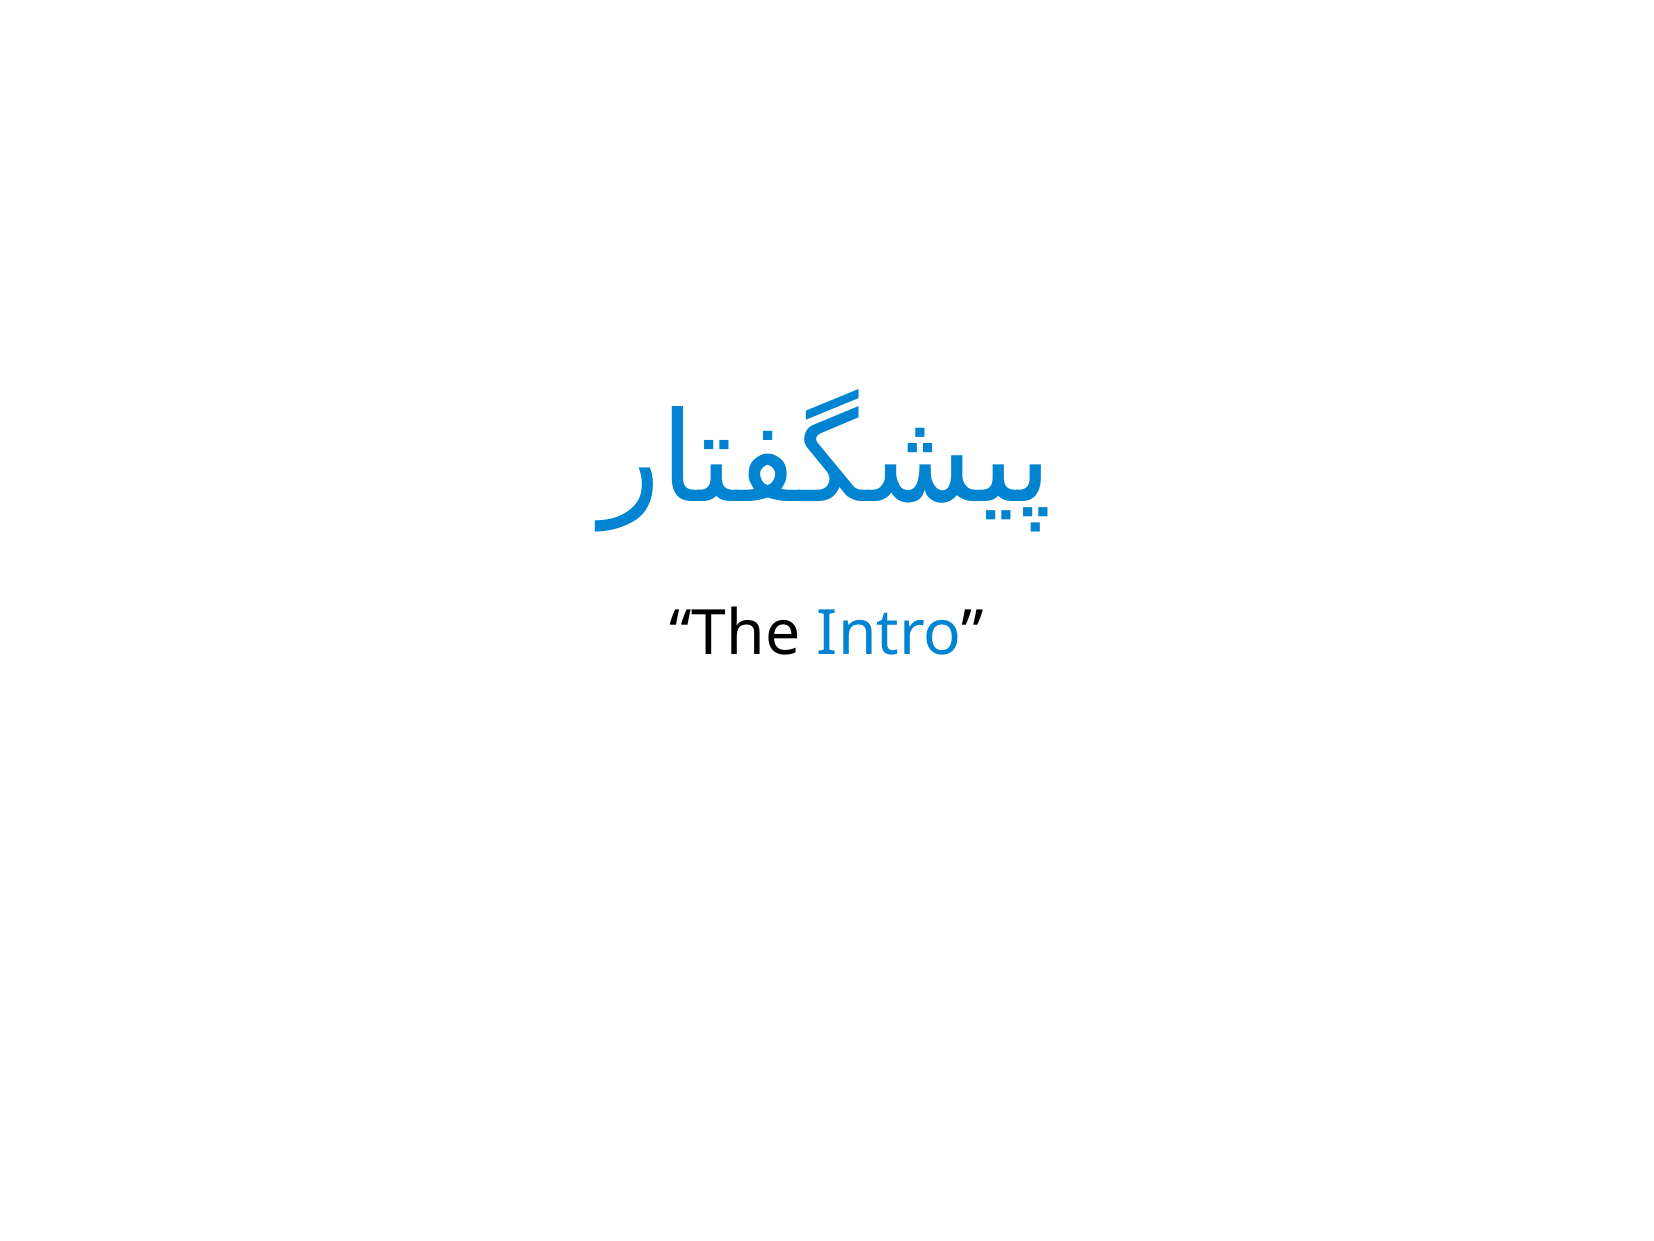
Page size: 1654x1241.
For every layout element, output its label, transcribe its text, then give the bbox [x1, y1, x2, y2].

subtitle پیشگفتار “The Intro” [82, 49, 1571, 1010]
